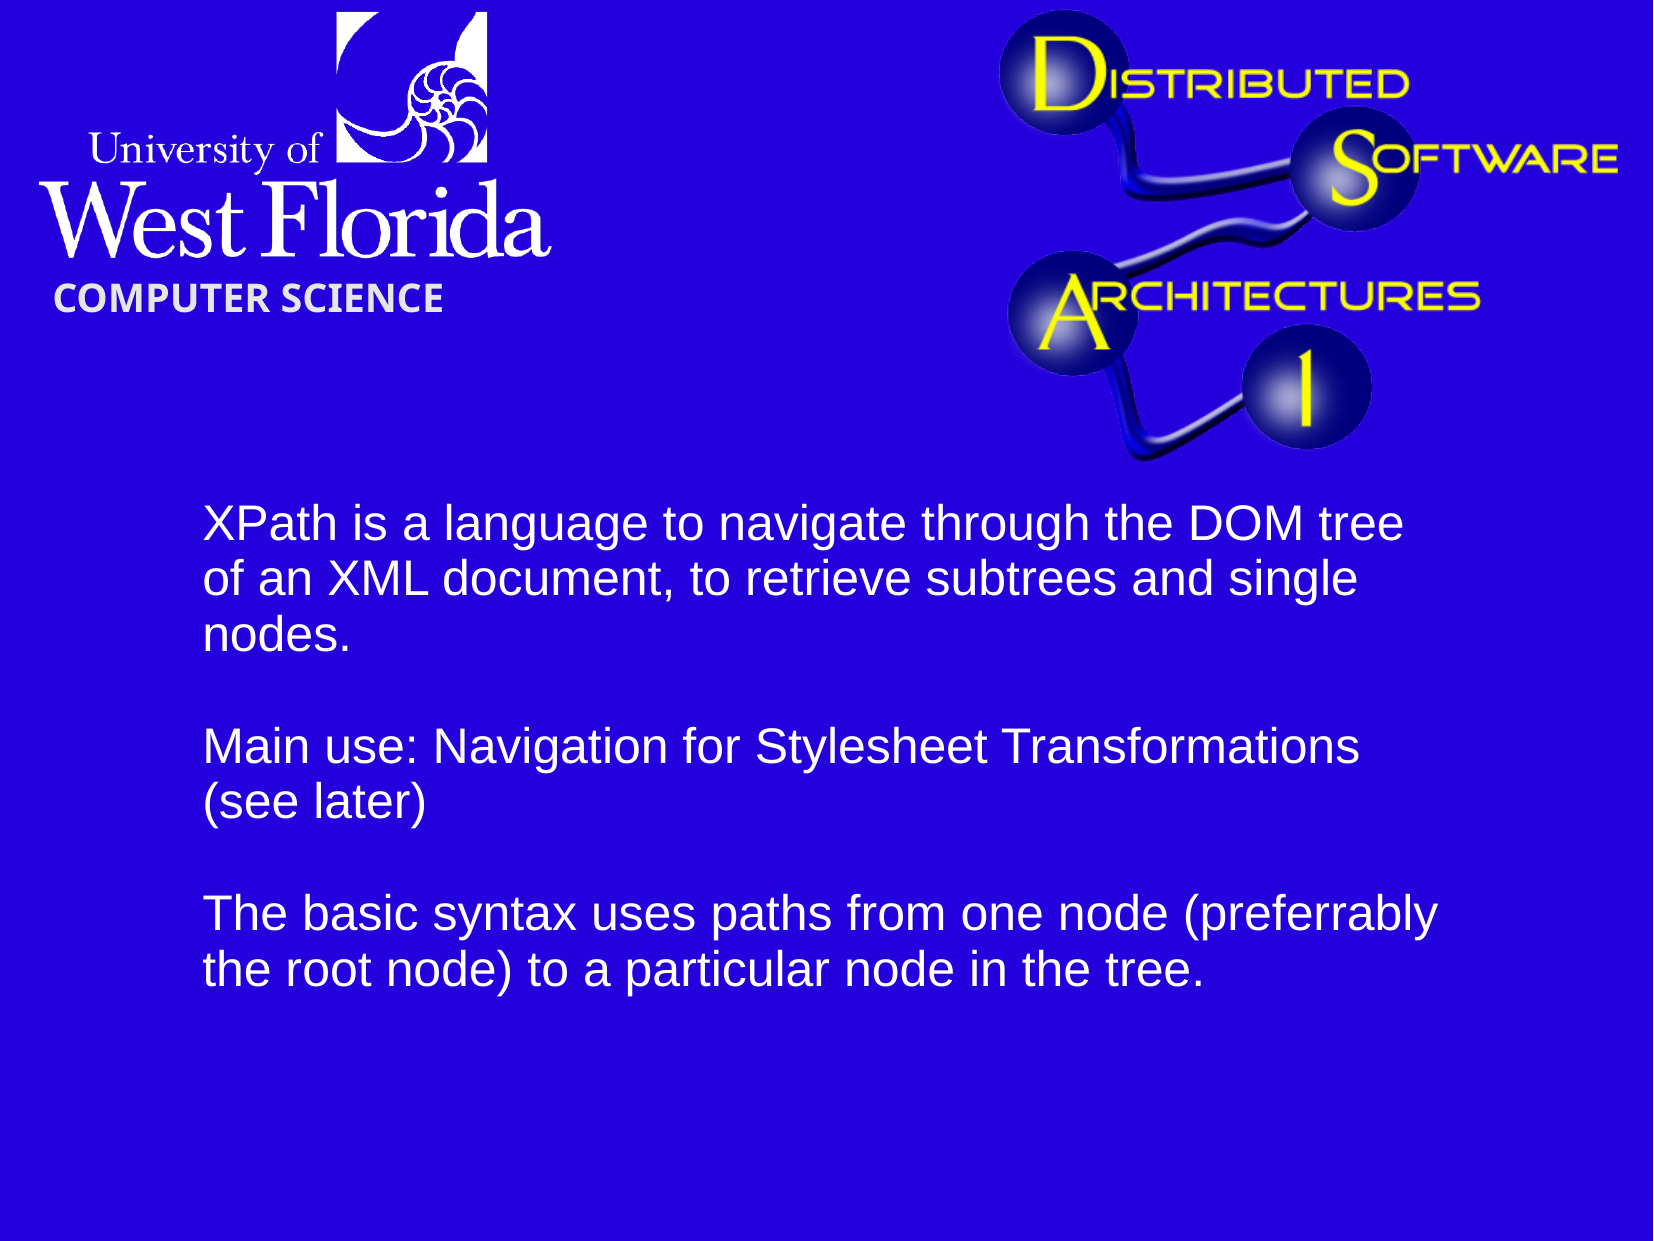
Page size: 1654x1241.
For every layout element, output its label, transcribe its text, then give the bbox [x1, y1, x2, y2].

picture [37, 0, 559, 262]
picture [910, 0, 1653, 506]
text_box XPath is a language to navigate through the DOM tree of an XML document, to retrieve subtrees and single nodes. Main use: Navigation for Stylesheet Transformations (see later) The basic syntax uses paths from one node (preferrably the root node) to a particular node in the tree. [187, 487, 1463, 1123]
text_box COMPUTER SCIENCE [37, 262, 563, 334]
